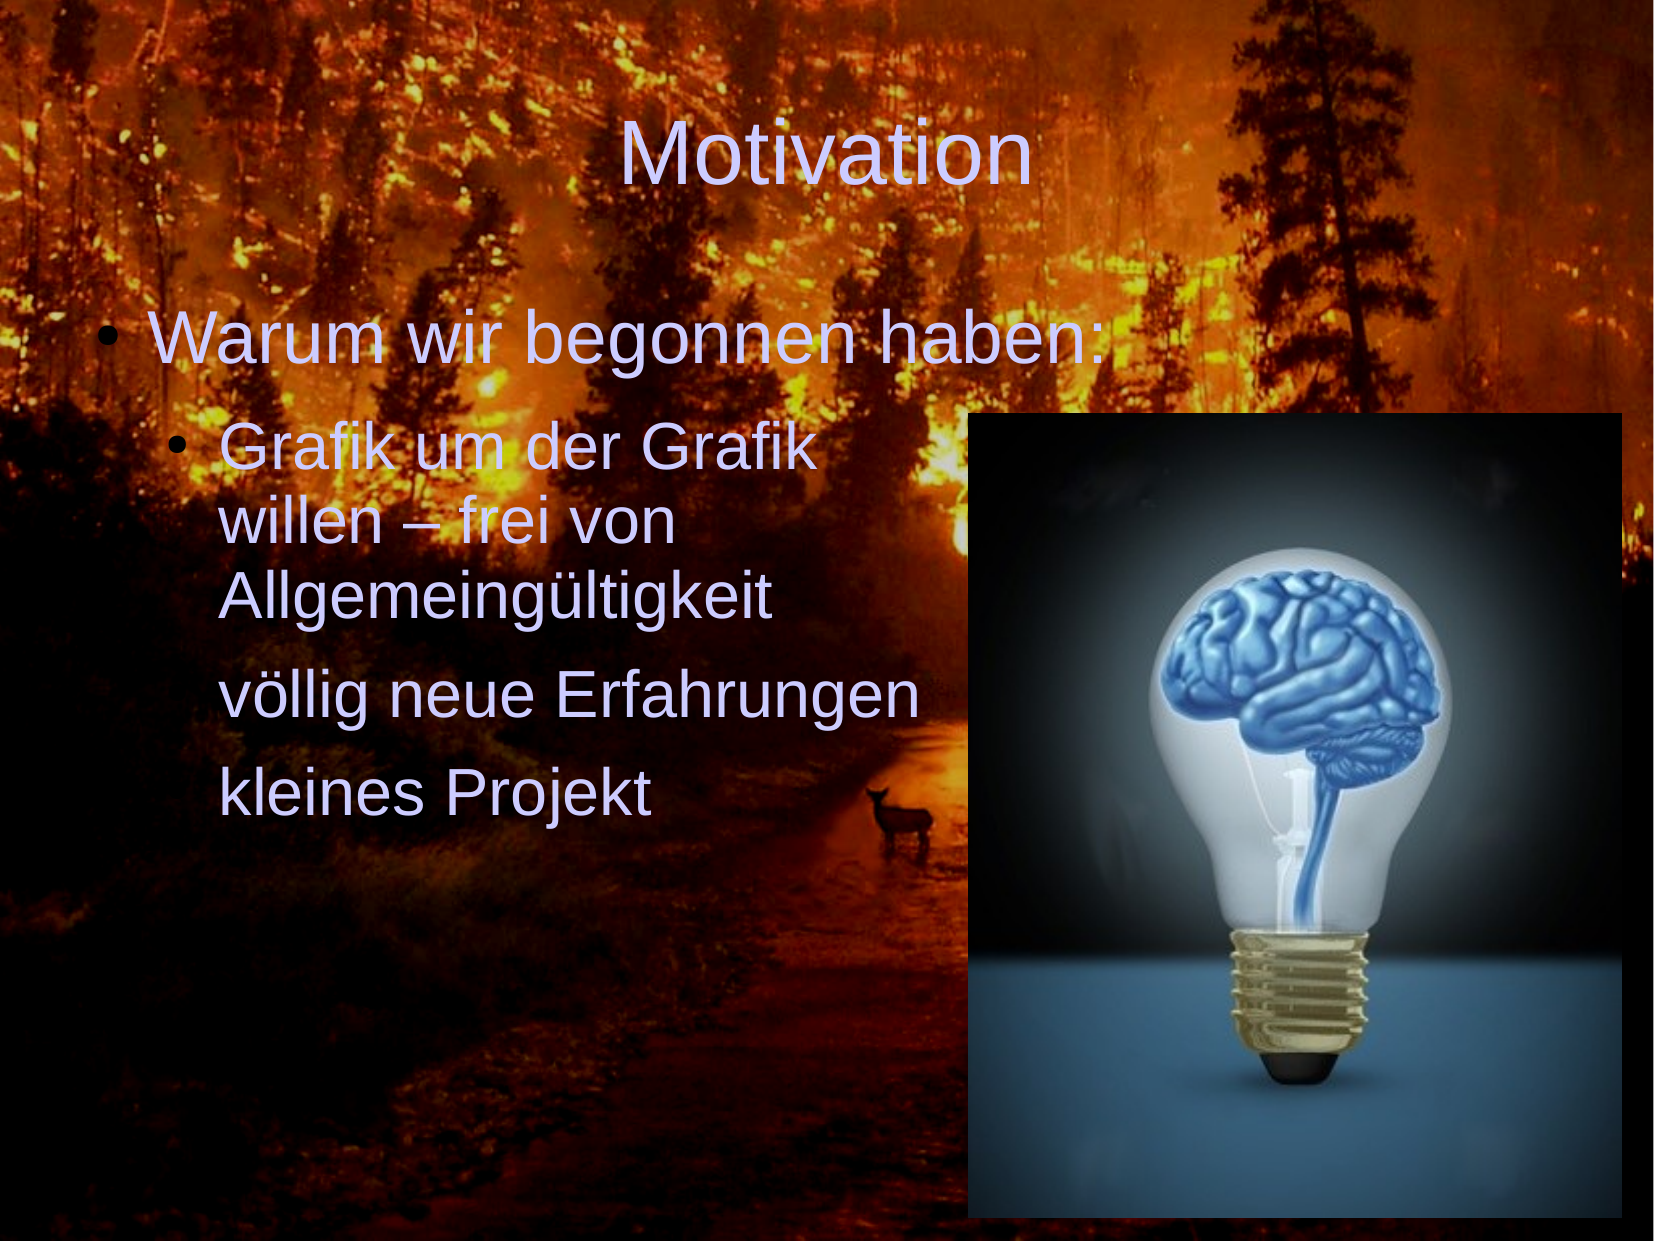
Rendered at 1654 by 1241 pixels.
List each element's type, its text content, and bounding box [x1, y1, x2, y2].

picture [0, 0, 1654, 1241]
title Motivation [82, 49, 1571, 257]
list Warum wir begonnen haben: Grafik um der Grafik willen – frei von Allgemeingültigkeit völlig neue Erfahrungen kleines Projekt [76, 295, 1123, 1114]
